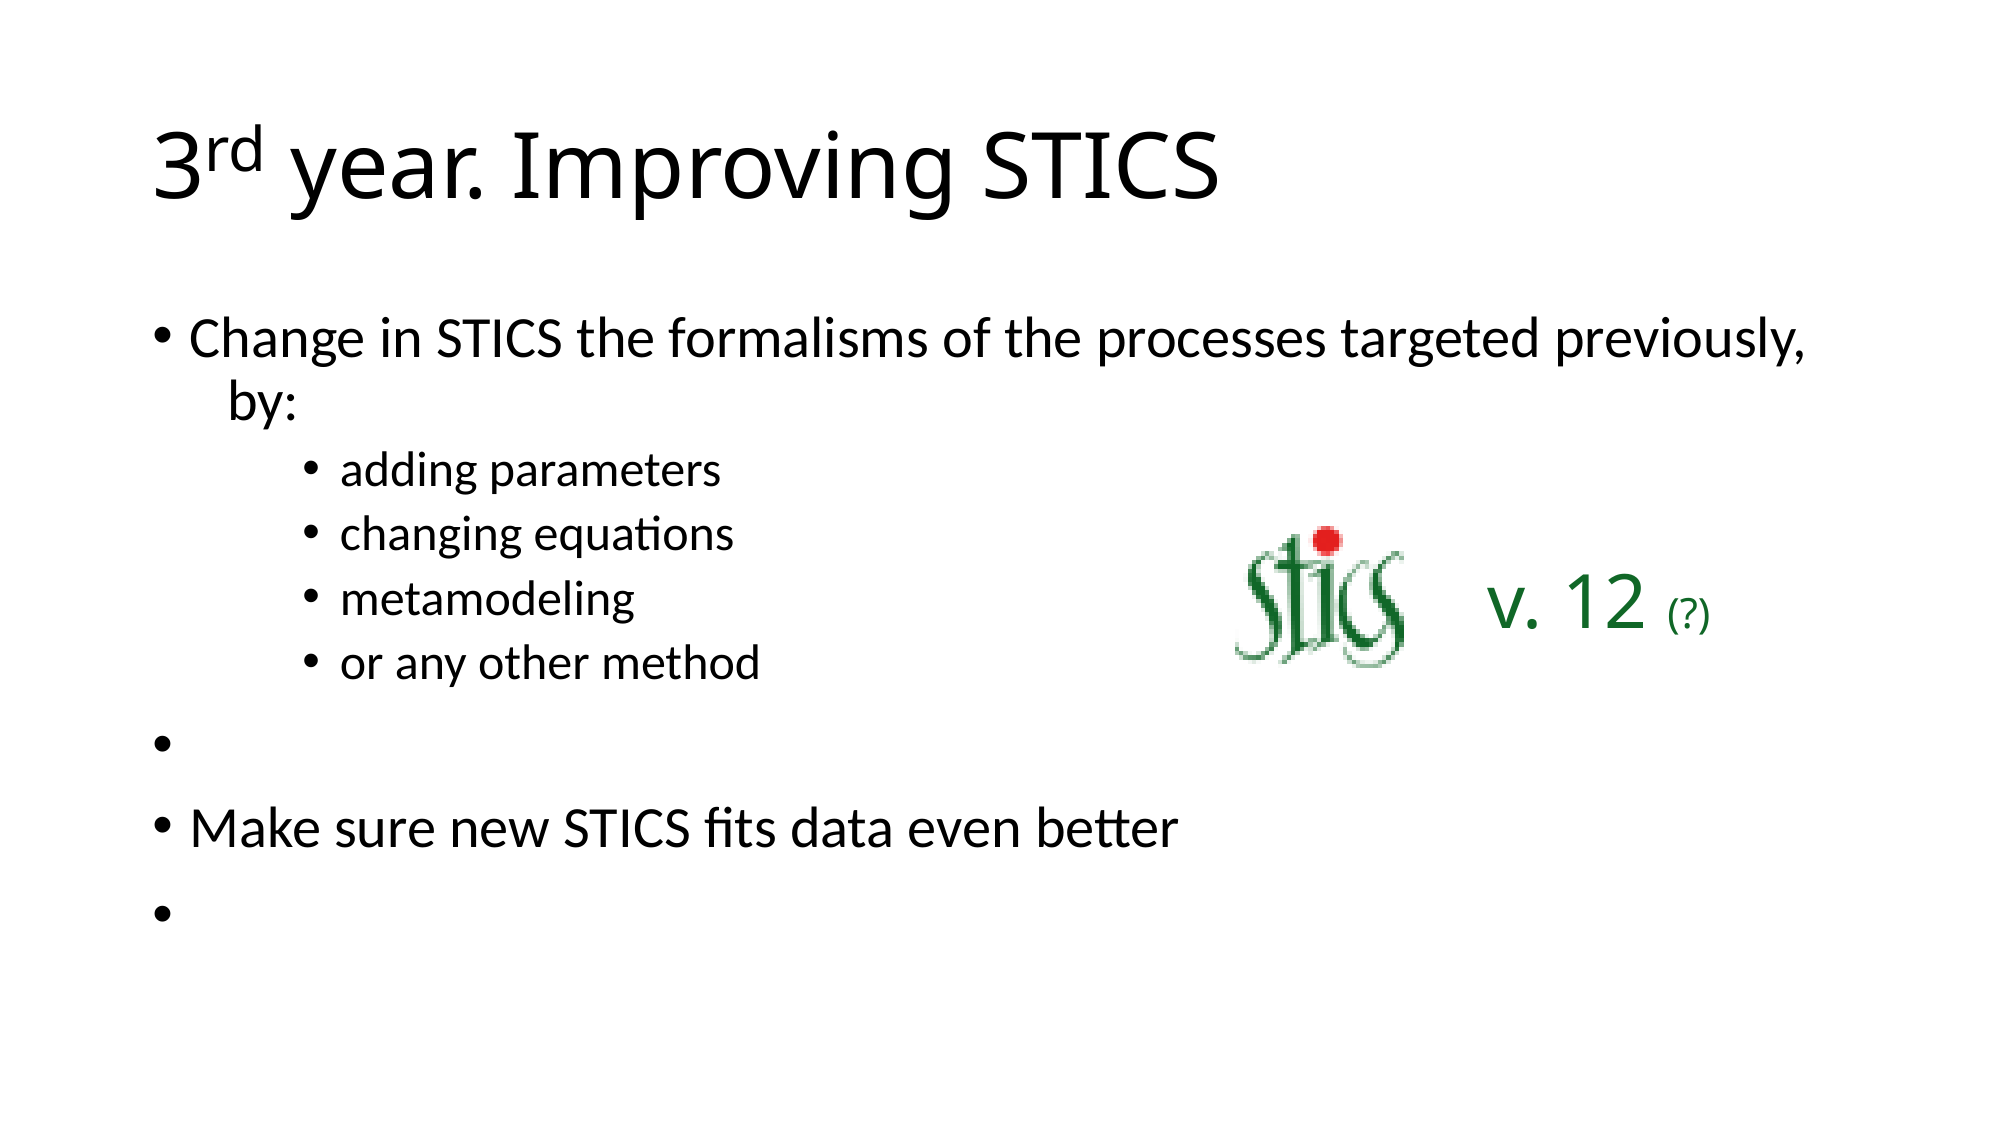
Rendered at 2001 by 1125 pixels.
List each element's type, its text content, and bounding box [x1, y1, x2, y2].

text_box v. 12 (?) [1472, 546, 1876, 653]
list Change in STICS the formalisms of the processes targeted previously, by: adding parameters changing equations metamodeling or any other method​ Make sure new STICS fits data even better [137, 299, 1863, 1014]
title 3rd year. Improving STICS [137, 59, 1863, 278]
picture [1235, 526, 1404, 673]
